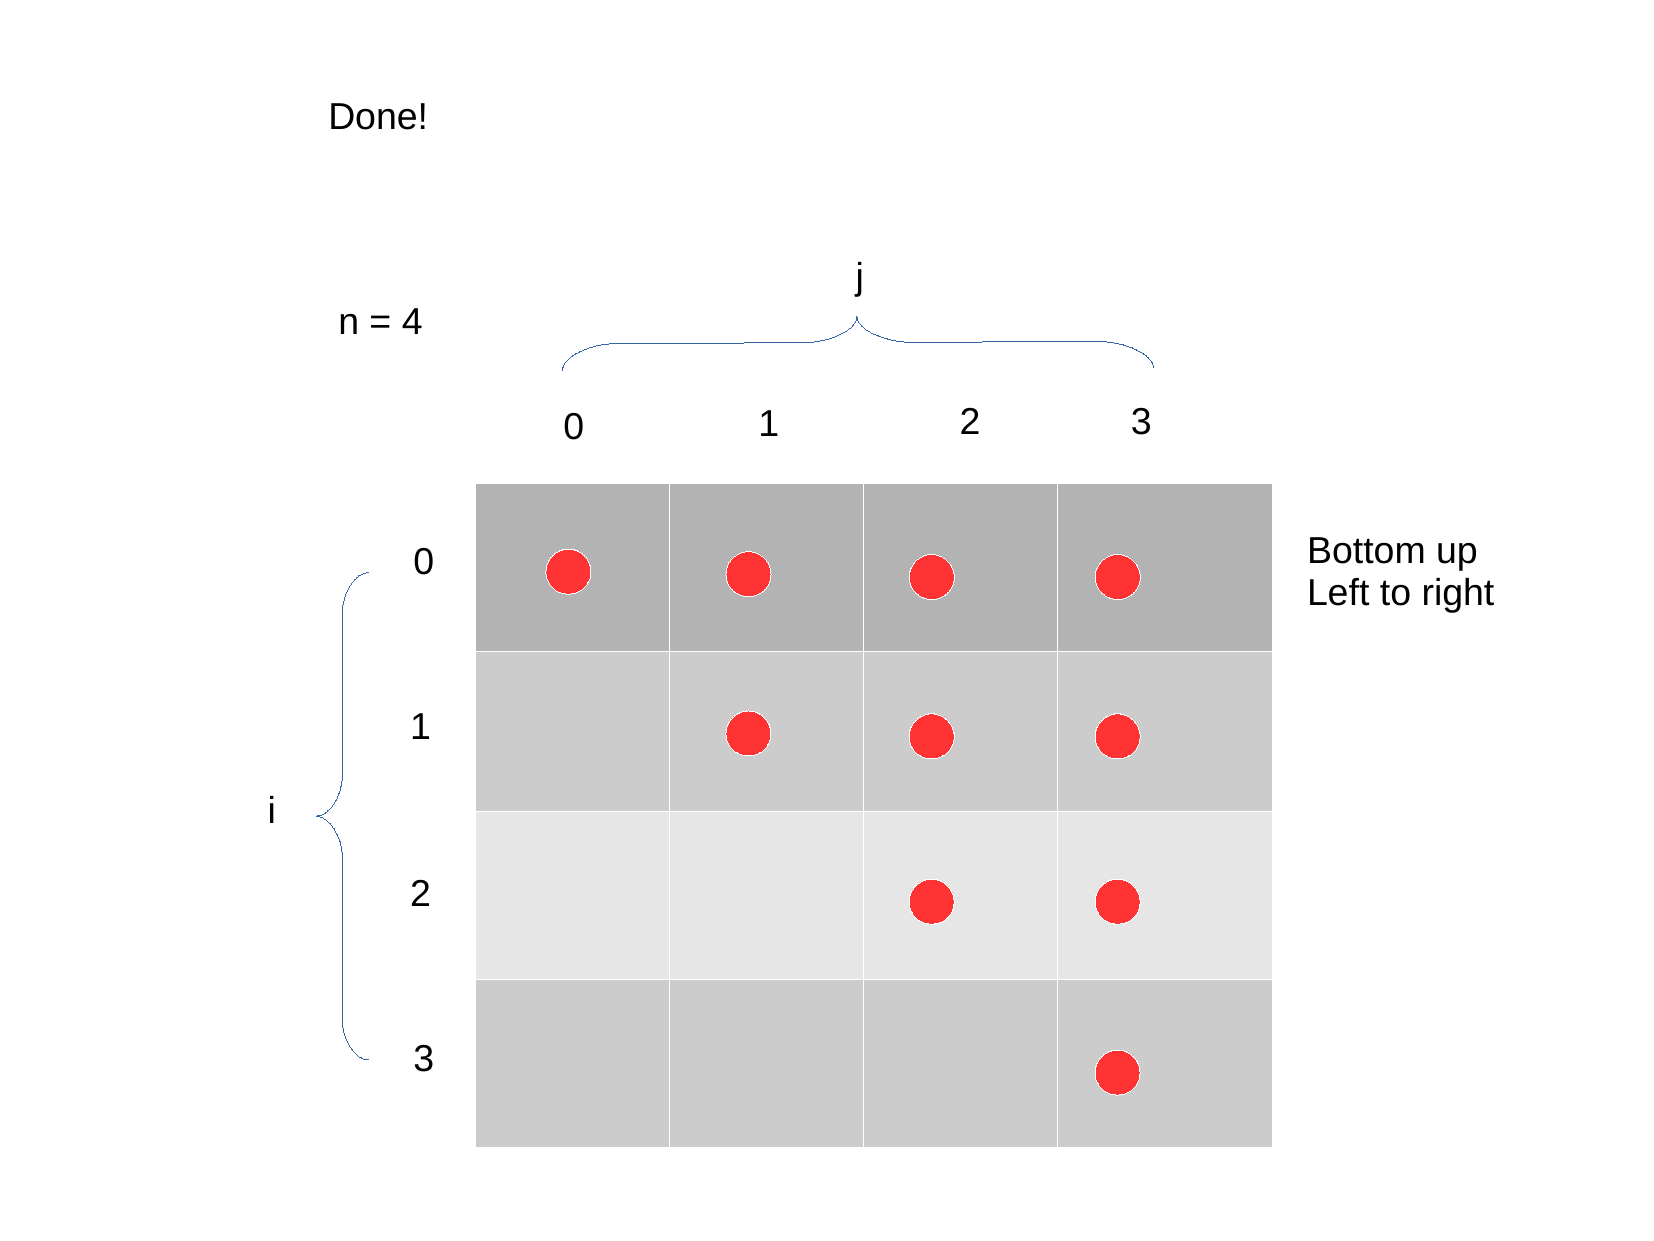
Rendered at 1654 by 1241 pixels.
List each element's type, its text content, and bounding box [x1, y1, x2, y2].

table_cell [1058, 812, 1272, 979]
table_cell [1058, 980, 1272, 1147]
table_header [670, 484, 863, 651]
table_header [476, 484, 669, 651]
text_box [725, 551, 772, 597]
text_box [909, 554, 955, 600]
text_box 2 [944, 393, 1069, 501]
text_box [725, 710, 771, 756]
text_box [1095, 879, 1141, 925]
text_box [909, 879, 955, 925]
table_cell [670, 980, 863, 1147]
table_header [864, 484, 1057, 651]
table_cell [864, 812, 1057, 979]
text_box [545, 549, 591, 595]
table_cell [670, 652, 863, 811]
text_box i [252, 782, 339, 865]
text_box [909, 713, 955, 759]
table_cell [864, 980, 1057, 1147]
text_box [1095, 1050, 1141, 1096]
table_header [1058, 484, 1272, 651]
table_cell [476, 652, 669, 811]
text_box [1095, 554, 1141, 600]
text_box 0 [548, 398, 673, 505]
text_box j [840, 247, 927, 331]
table_cell [864, 652, 1057, 811]
text_box Bottom up Left to right [1292, 522, 1563, 630]
text_box 3 [1116, 393, 1240, 501]
text_box 1 [743, 394, 868, 502]
text_box 3 [398, 1029, 523, 1137]
text_box n = 4 [323, 293, 534, 400]
table_cell [670, 812, 863, 979]
table_cell [1058, 652, 1272, 811]
table_cell [476, 980, 669, 1147]
text_box 0 [398, 533, 523, 640]
text_box Done! [313, 88, 1169, 196]
text_box 2 [395, 864, 519, 972]
text_box 1 [395, 698, 519, 805]
table_cell [476, 812, 669, 979]
text_box [1095, 713, 1141, 759]
